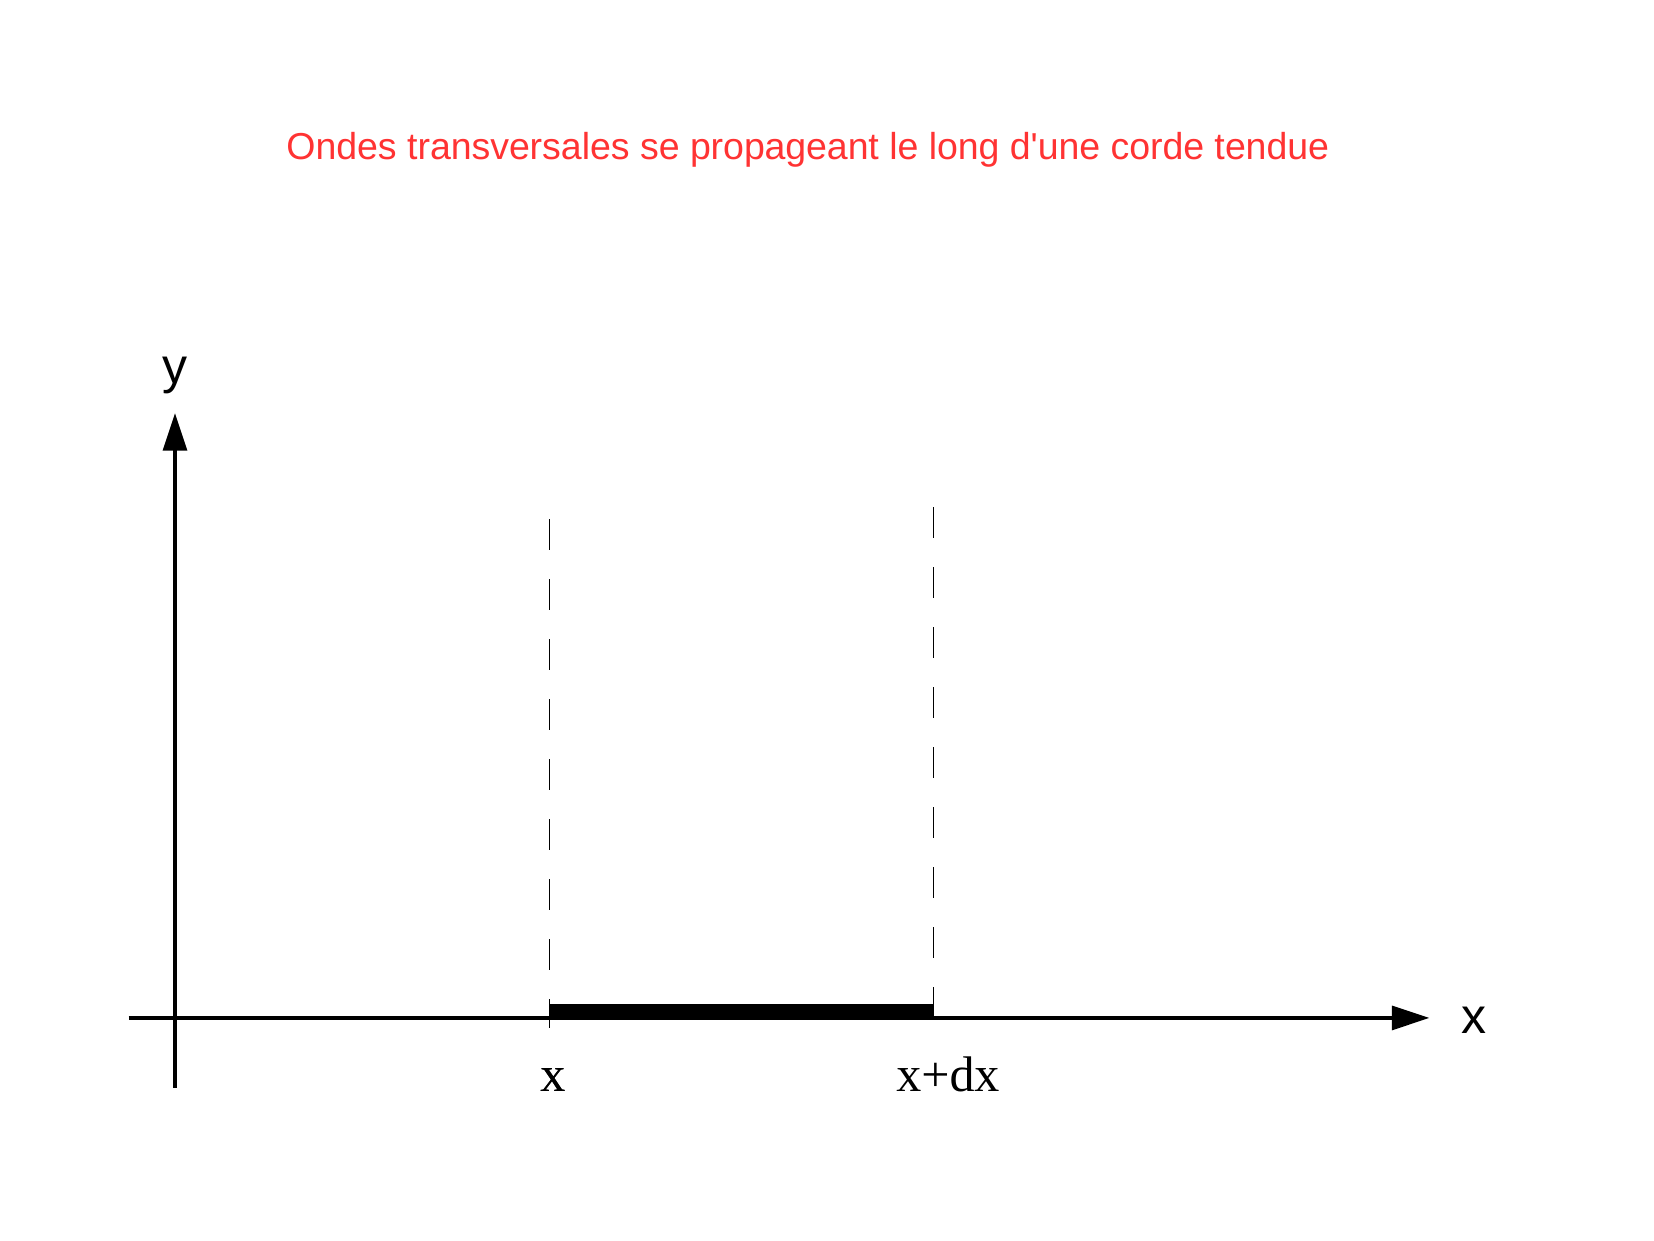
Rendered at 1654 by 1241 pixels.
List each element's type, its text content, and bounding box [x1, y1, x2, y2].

text_box Ondes transversales se propageant le long d'une corde tendue [271, 118, 1376, 178]
text_box x [525, 1039, 585, 1111]
text_box x [1446, 980, 1495, 1052]
text_box y [147, 330, 207, 402]
text_box x+dx [881, 1039, 1047, 1111]
